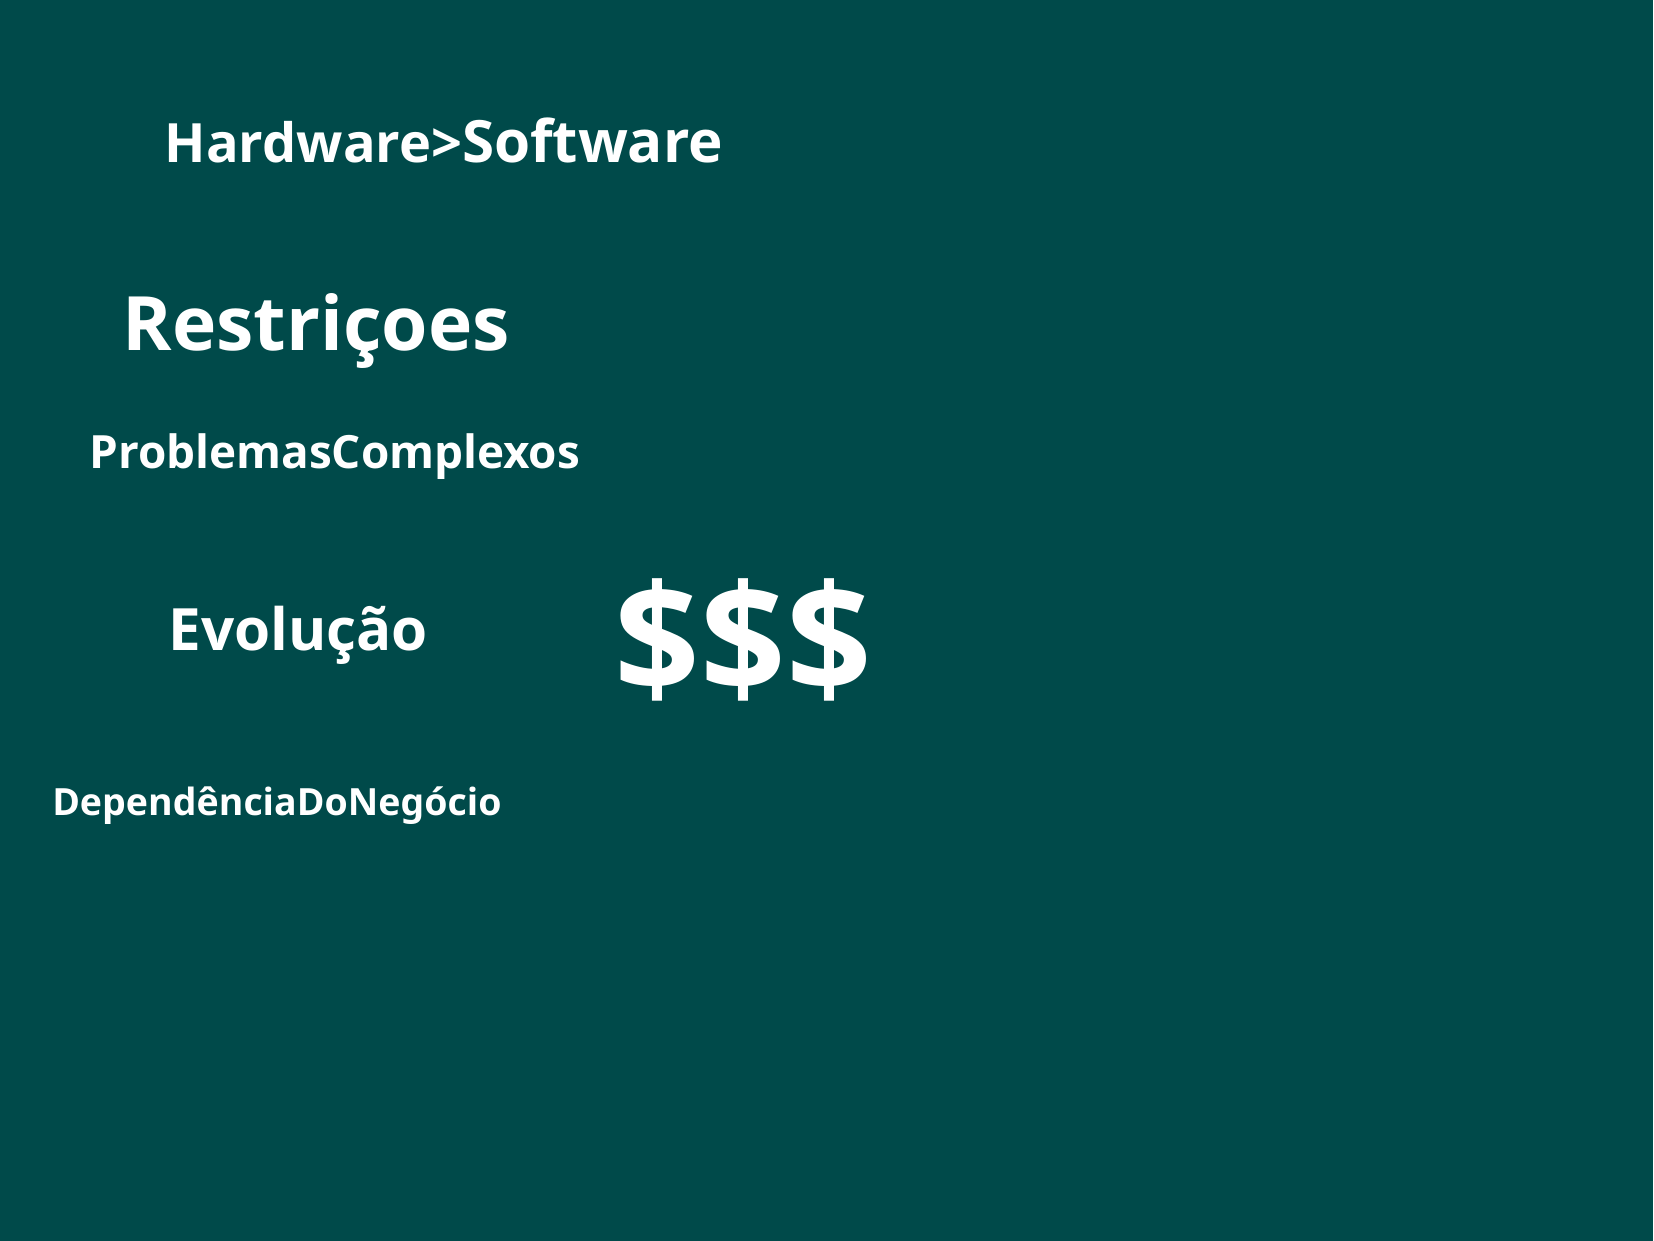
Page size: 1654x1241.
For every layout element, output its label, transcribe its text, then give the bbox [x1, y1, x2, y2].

text_box Hardware>Software [150, 93, 717, 174]
text_box ProblemasComplexos [75, 412, 577, 479]
text_box DependênciaDoNegócio [37, 768, 499, 826]
text_box $$$ [600, 525, 886, 713]
text_box Restriçoes [108, 262, 526, 362]
text_box Evolução [154, 580, 451, 661]
